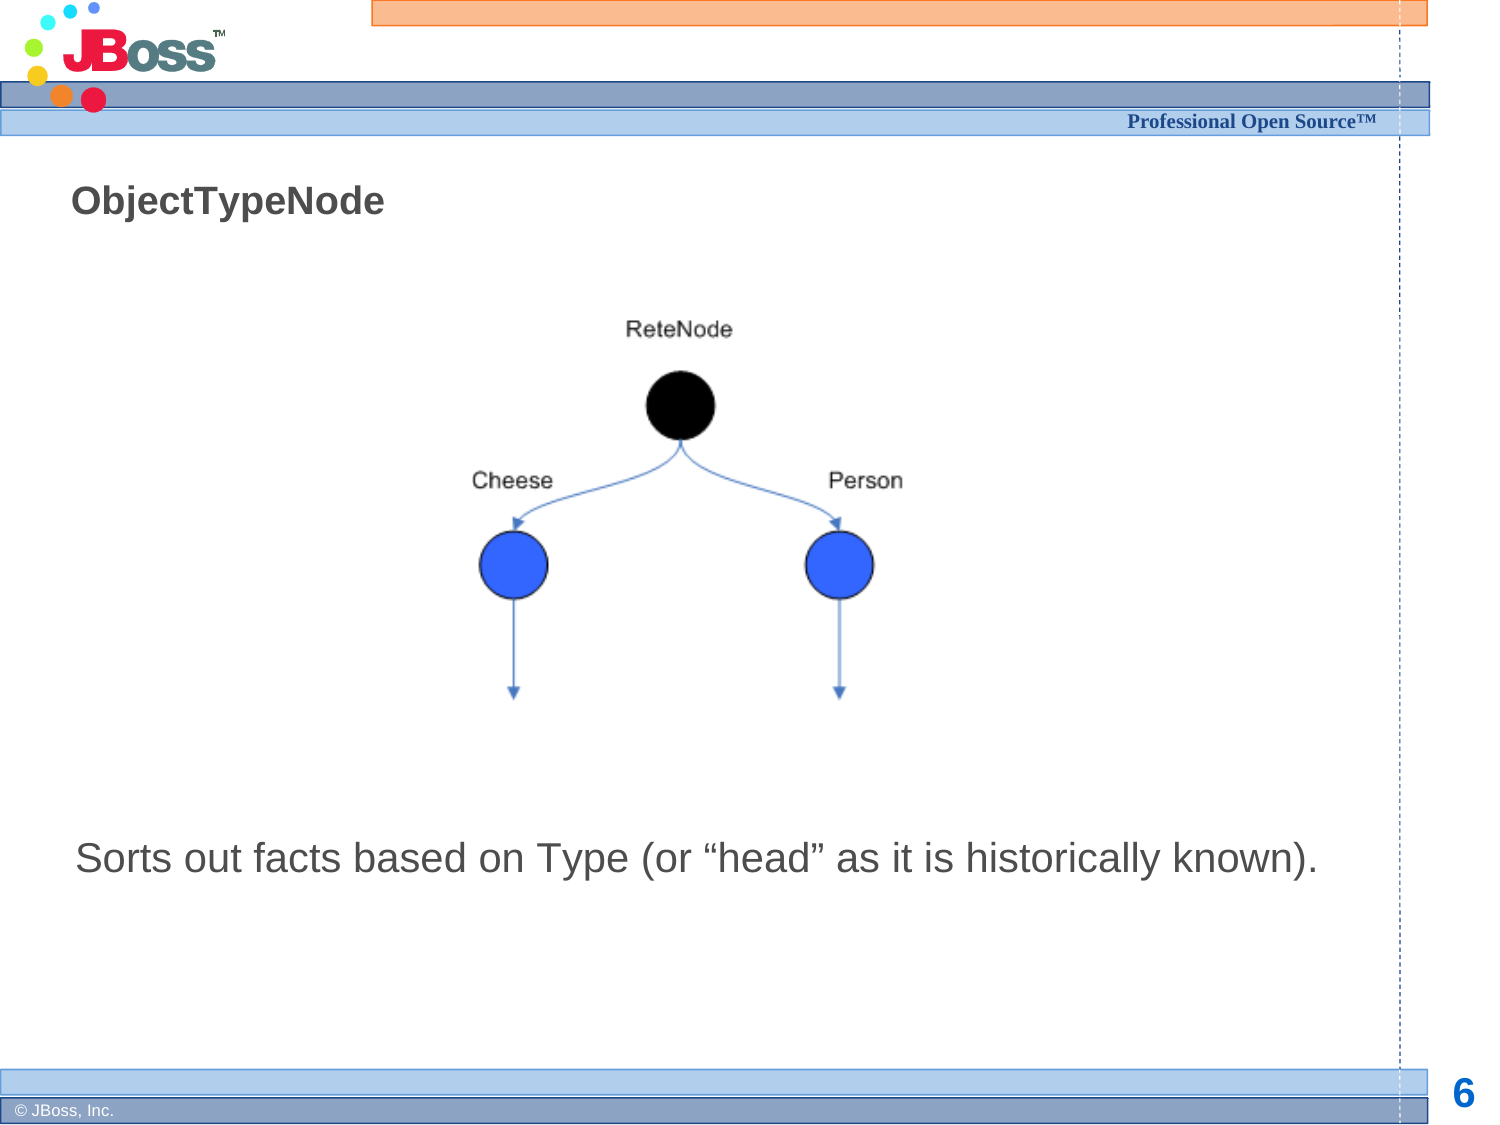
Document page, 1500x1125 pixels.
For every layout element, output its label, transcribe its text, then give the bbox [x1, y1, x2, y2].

title ObjectTypeNode [70, 118, 1359, 284]
picture [472, 312, 906, 701]
subtitle Sorts out facts based on Type (or “head” as it is historically known). [75, 767, 1425, 1006]
